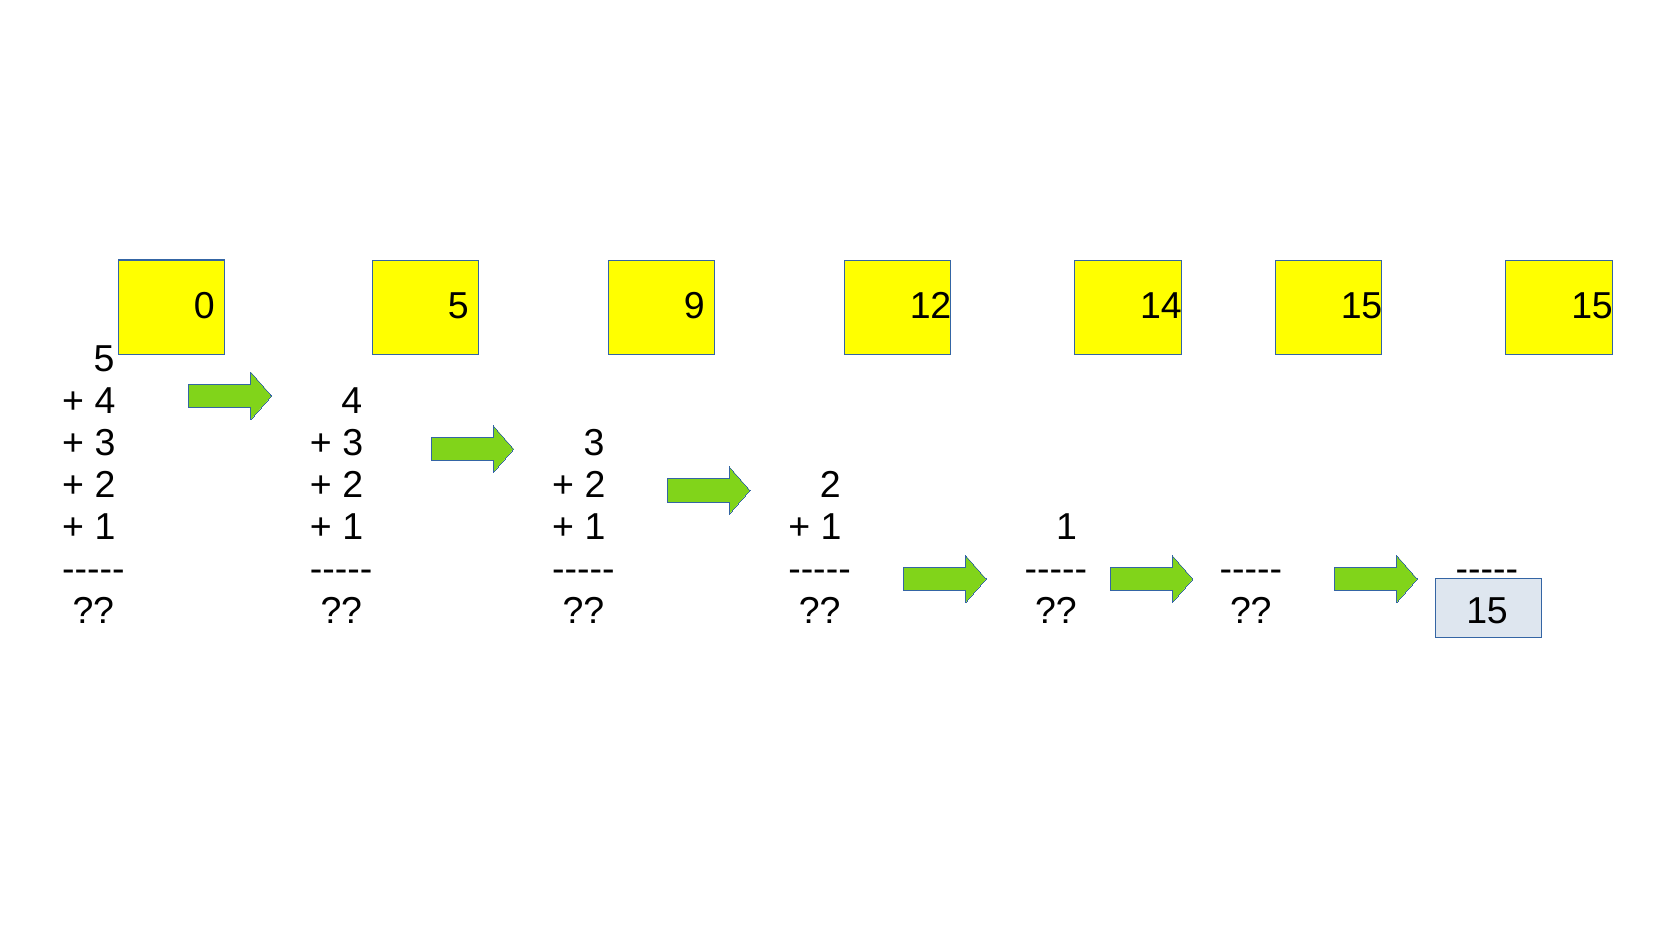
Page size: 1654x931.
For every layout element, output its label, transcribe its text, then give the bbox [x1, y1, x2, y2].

text_box 2 + 1 ----- ?? [773, 288, 869, 721]
text_box 14 [1104, 235, 1199, 343]
text_box 3 + 2 + 1 ----- ?? [537, 288, 632, 721]
text_box ----- ?? [1204, 288, 1300, 721]
text_box [667, 466, 751, 515]
text_box 9 [637, 235, 733, 343]
text_box 15 [1535, 235, 1630, 343]
text_box [1074, 260, 1182, 355]
text_box [1110, 555, 1193, 603]
text_box [903, 555, 987, 603]
text_box 0 [147, 234, 243, 343]
text_box [1505, 260, 1613, 355]
text_box [372, 260, 479, 355]
text_box 15 [1305, 235, 1400, 343]
text_box [1275, 260, 1382, 355]
text_box ----- 15 [1440, 288, 1536, 721]
text_box 5 + 4 + 3 + 2 + 1 ----- ?? [47, 288, 142, 721]
text_box [1536, 578, 1542, 638]
text_box [188, 372, 272, 420]
text_box 4 + 3 + 2 + 1 ----- ?? [295, 288, 390, 721]
text_box [1334, 555, 1418, 603]
text_box 5 [401, 235, 497, 343]
text_box [1435, 578, 1440, 638]
text_box [608, 260, 715, 355]
text_box 12 [874, 235, 969, 343]
text_box [118, 259, 225, 355]
text_box [844, 260, 951, 355]
text_box 1 ----- ?? [1009, 288, 1105, 721]
text_box [431, 425, 514, 473]
